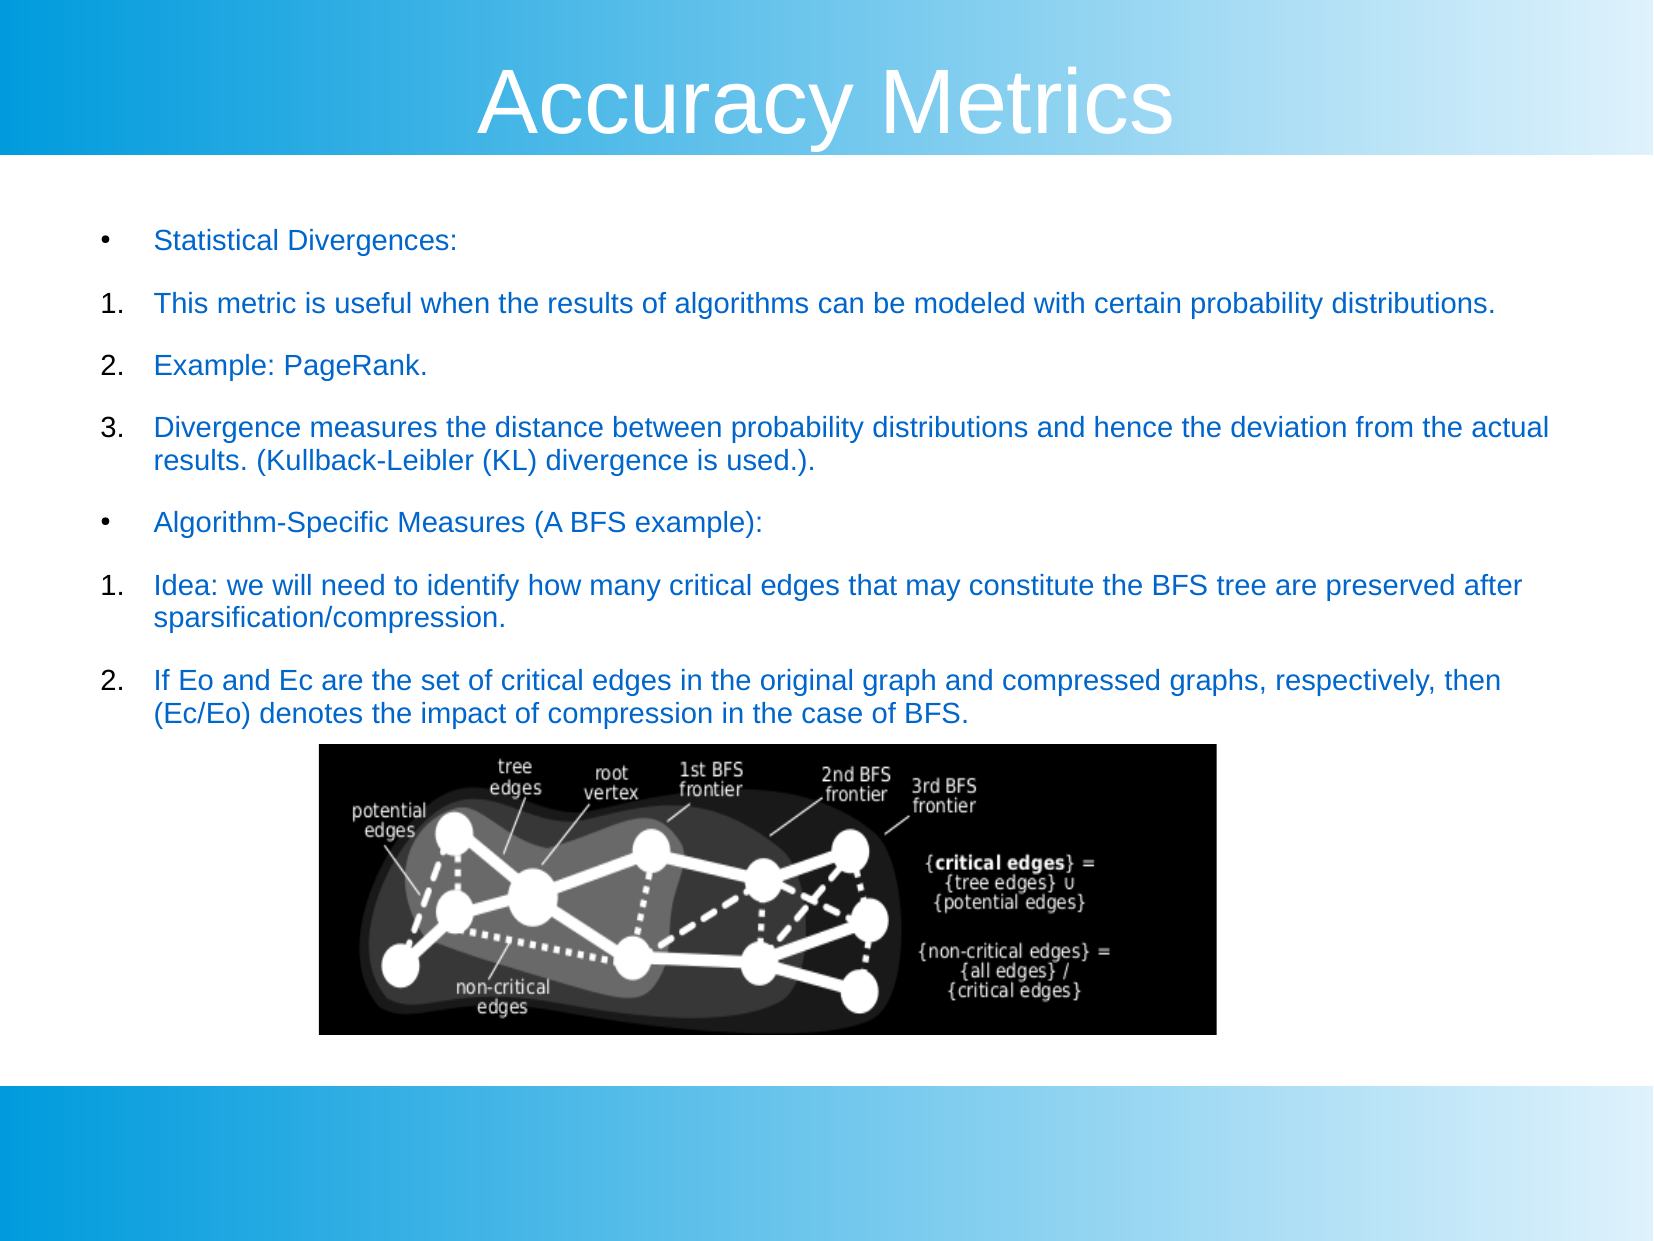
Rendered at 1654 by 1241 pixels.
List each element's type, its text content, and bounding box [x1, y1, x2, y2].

list Statistical Divergences: This metric is useful when the results of algorithms can be modeled with certain probability distributions. Example: PageRank. Divergence measures the distance between probability distributions and hence the deviation from the actual results. (Kullback-Leibler (KL) divergence is used.). Algorithm-Specific Measures (A BFS example): Idea: we will need to identify how many critical edges that may constitute the BFS tree are preserved after sparsification/compression. If Eo and Ec are the set of critical edges in the original graph and compressed graphs, respectively, then (Ec/Eo) denotes the impact of compression in the case of BFS. [82, 224, 1571, 1040]
picture [318, 744, 1217, 1035]
title Accuracy Metrics [82, 49, 1571, 155]
